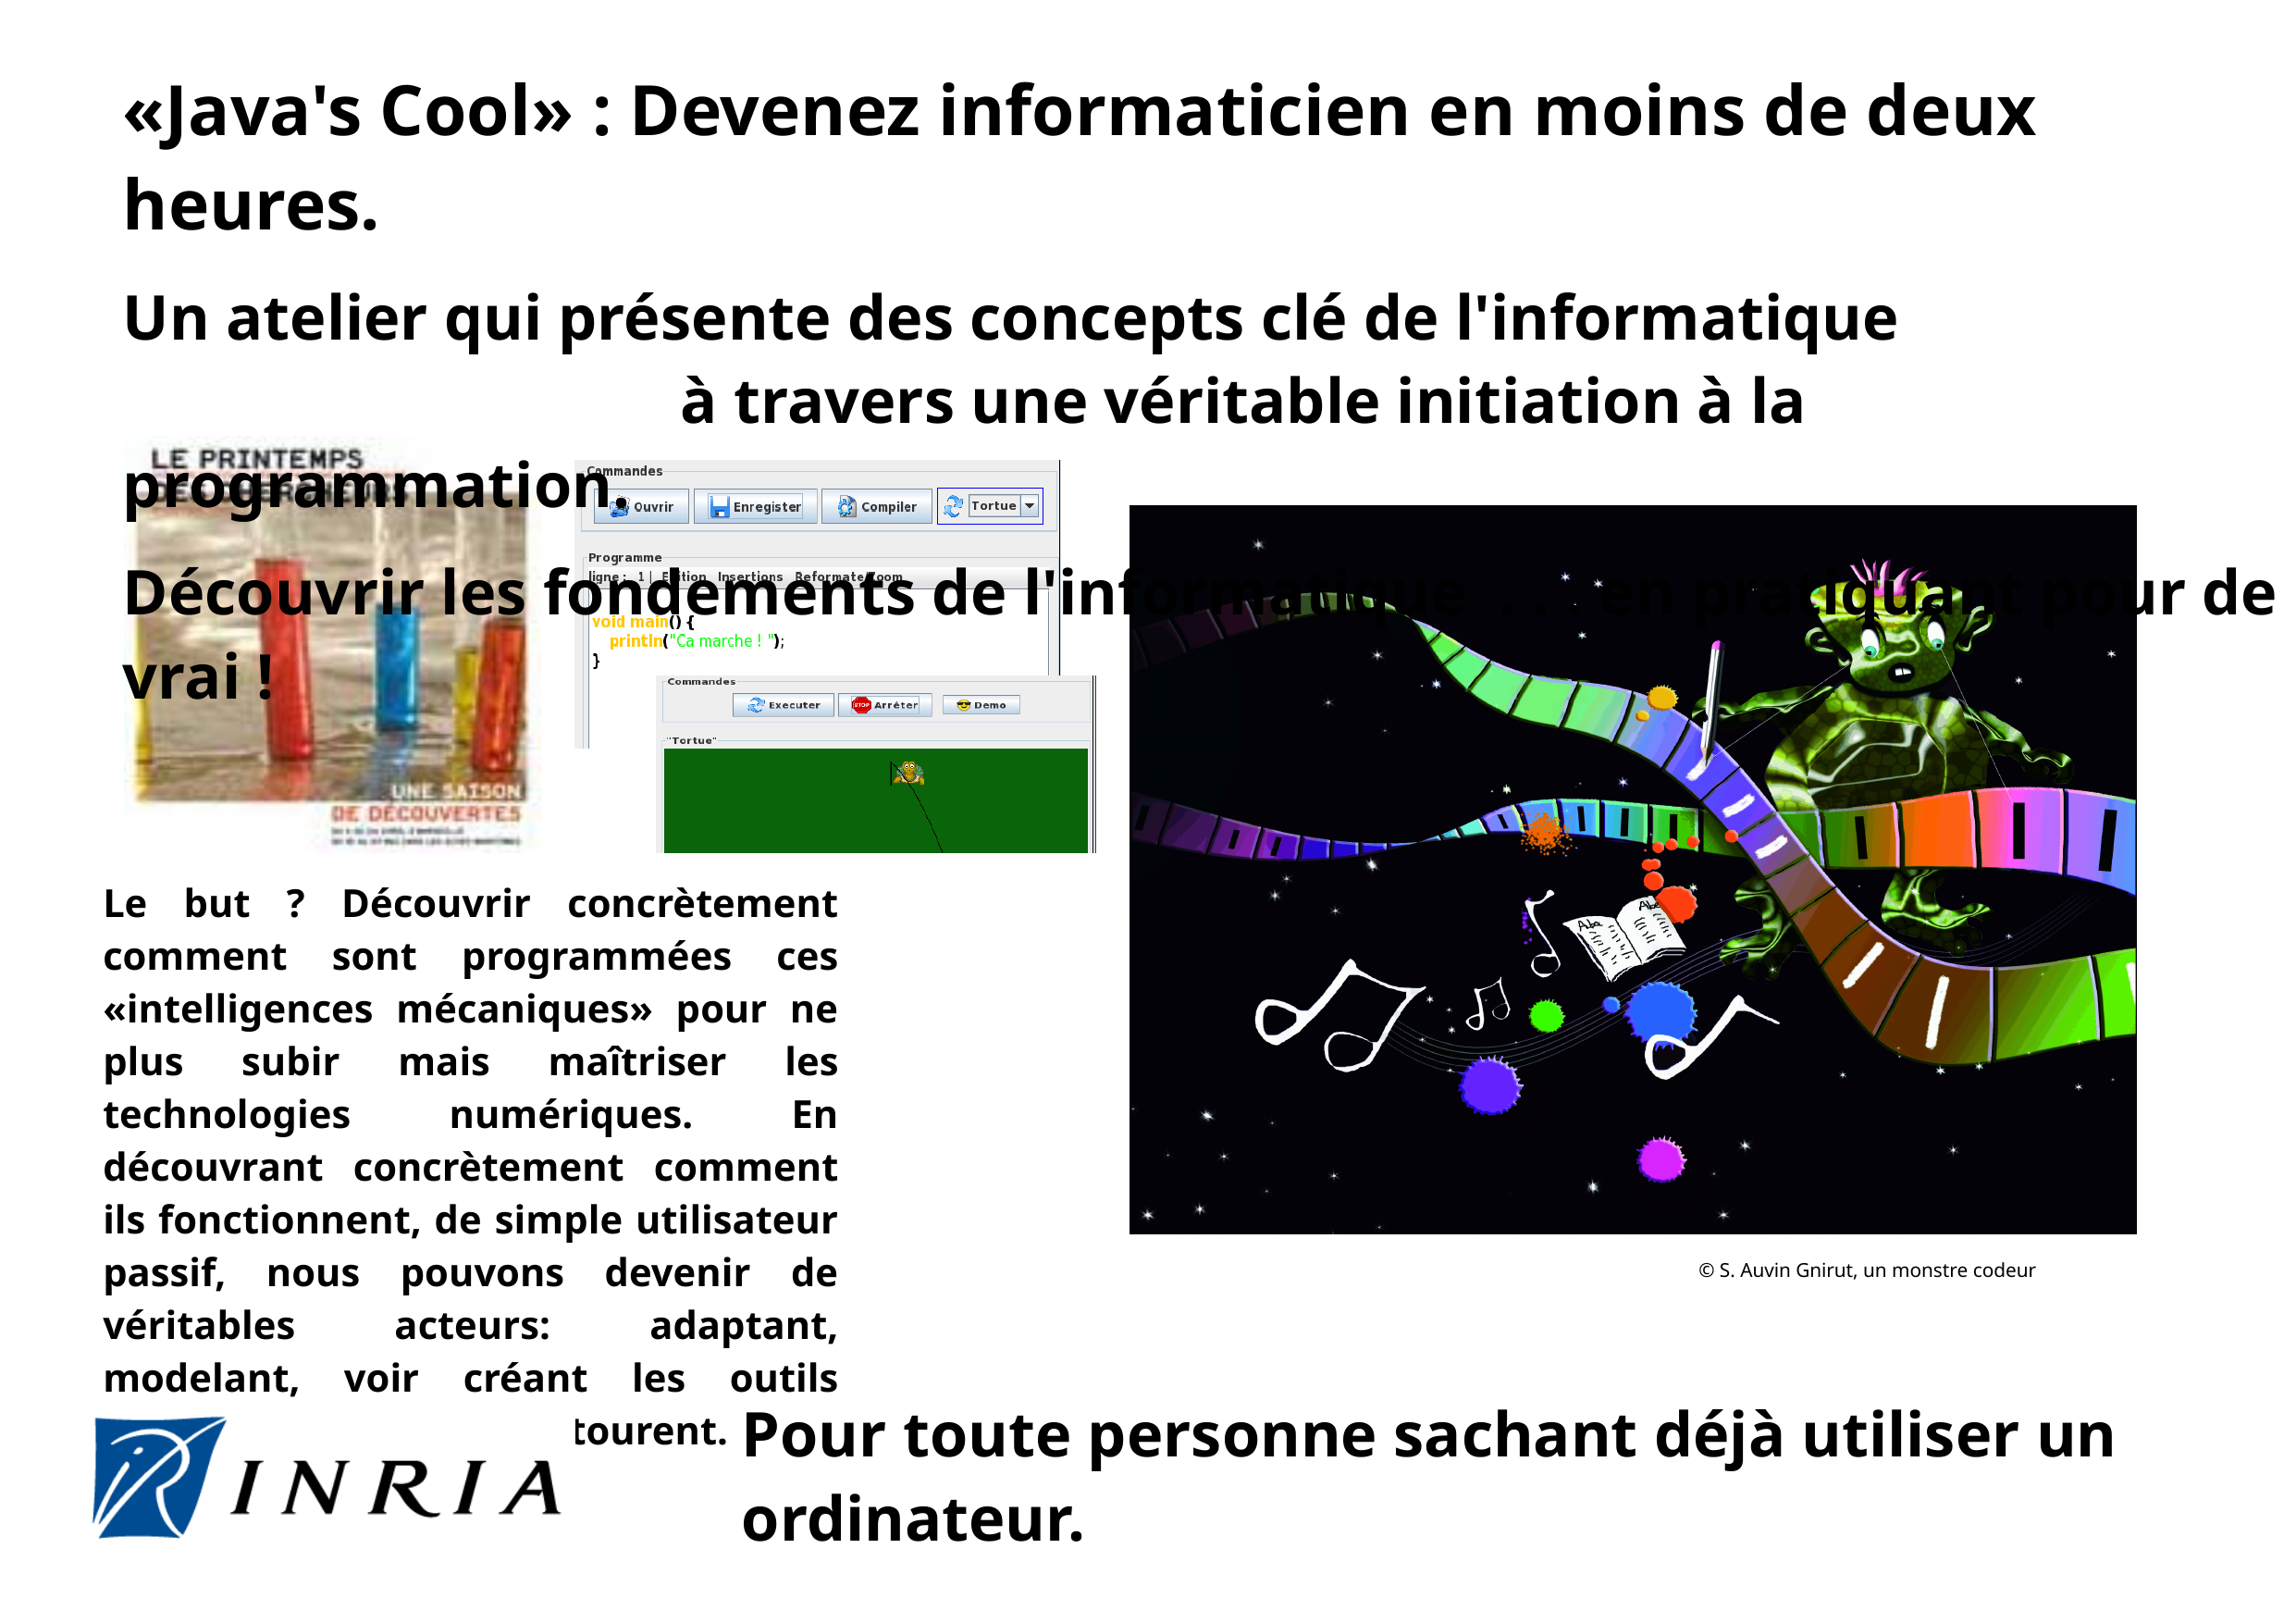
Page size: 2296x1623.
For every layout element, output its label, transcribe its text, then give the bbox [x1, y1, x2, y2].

picture [578, 588, 592, 608]
text_box Le but ? Découvrir concrètement comment sont programmées ces «intelligences mécaniques» pour ne plus subir mais maîtriser les technologies numériques. En découvrant concrètement comment ils fonctionnent, de simple utilisateur passif, nous pouvons devenir de véritables acteurs: adaptant, modelant, voir créant les outils numériques qui nous entourent. [89, 869, 853, 1408]
text_box Pour toute personne sachant déjà utiliser un ordinateur. [728, 1383, 2240, 1478]
text_box «Java's Cool» : Devenez informaticien en moins de deux heures. Un atelier qui présente des concepts clé de l'informatique à travers une véritable initiation à la programmation. Découvrir les fondements de l'informatique . . . en pratiquant pour de vrai ! [109, 55, 2295, 506]
text_box © S. Auvin Gnirut, un monstre codeur [1685, 1249, 2191, 1305]
picture [124, 506, 541, 853]
picture [75, 1412, 575, 1547]
picture [1129, 506, 2137, 1235]
picture [574, 506, 1096, 853]
